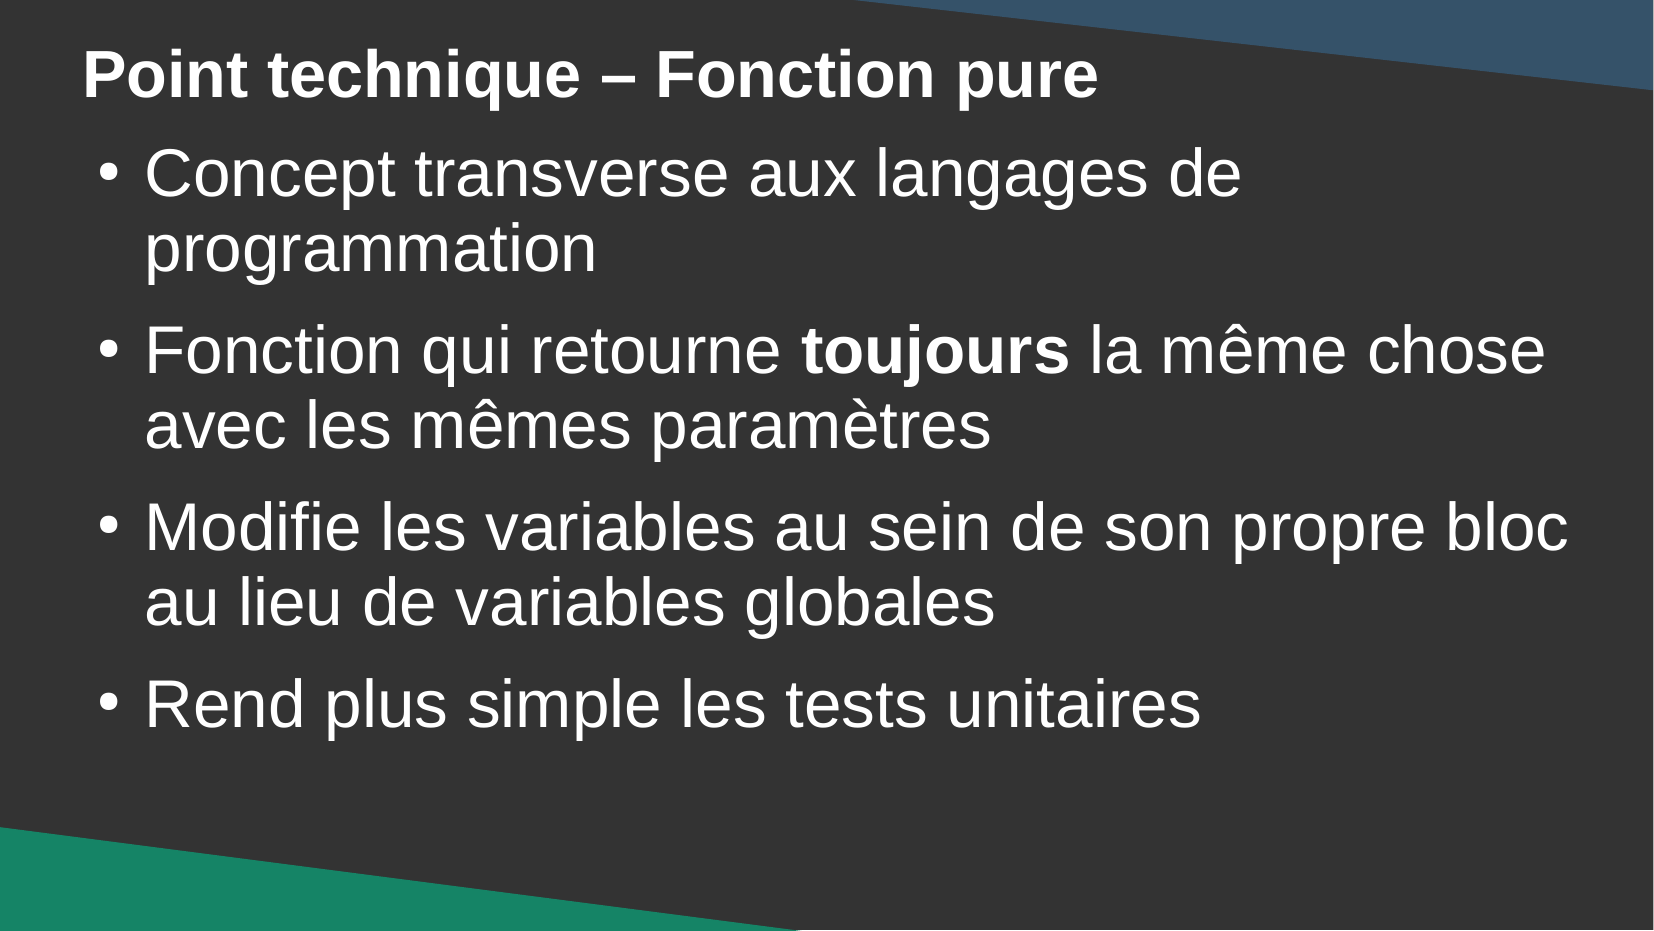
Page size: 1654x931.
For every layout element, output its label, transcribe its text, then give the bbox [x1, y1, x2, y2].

title Point technique – Fonction pure [82, 37, 1571, 122]
text_box [0, 827, 802, 931]
text_box [853, 0, 1653, 91]
list Concept transverse aux langages de programmation Fonction qui retourne toujours la même chose avec les mêmes paramètres Modifie les variables au sein de son propre bloc au lieu de variables globales Rend plus simple les tests unitaires [80, 135, 1620, 745]
